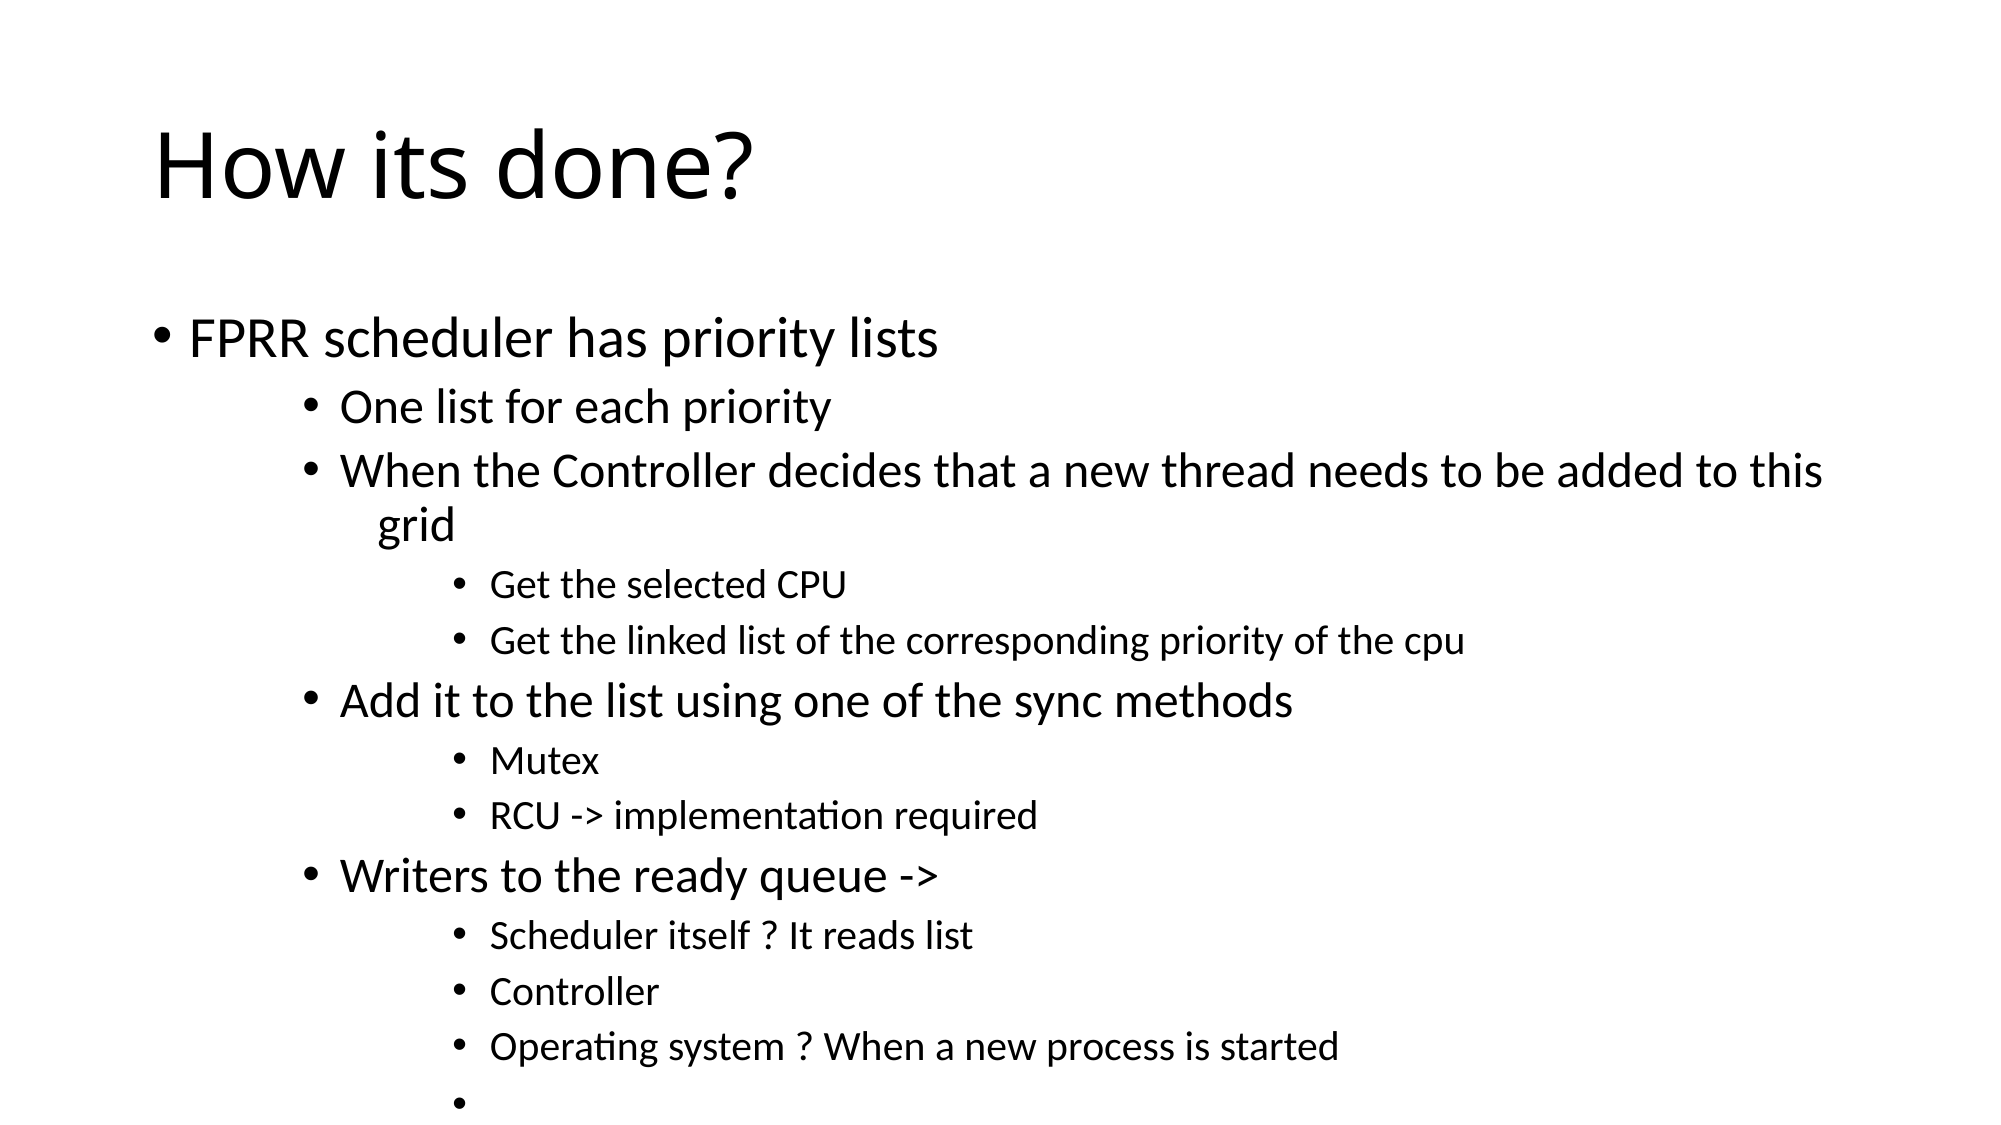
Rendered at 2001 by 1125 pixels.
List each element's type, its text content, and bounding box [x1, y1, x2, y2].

list FPRR scheduler has priority lists One list for each priority When the Controller decides that a new thread needs to be added to this grid Get the selected CPU Get the linked list of the corresponding priority of the cpu Add it to the list using one of the sync methods Mutex RCU -> implementation required Writers to the ready queue -> Scheduler itself ? It reads list Controller Operating system ? When a new process is started [137, 299, 1863, 1085]
title How its done? [137, 59, 1863, 278]
